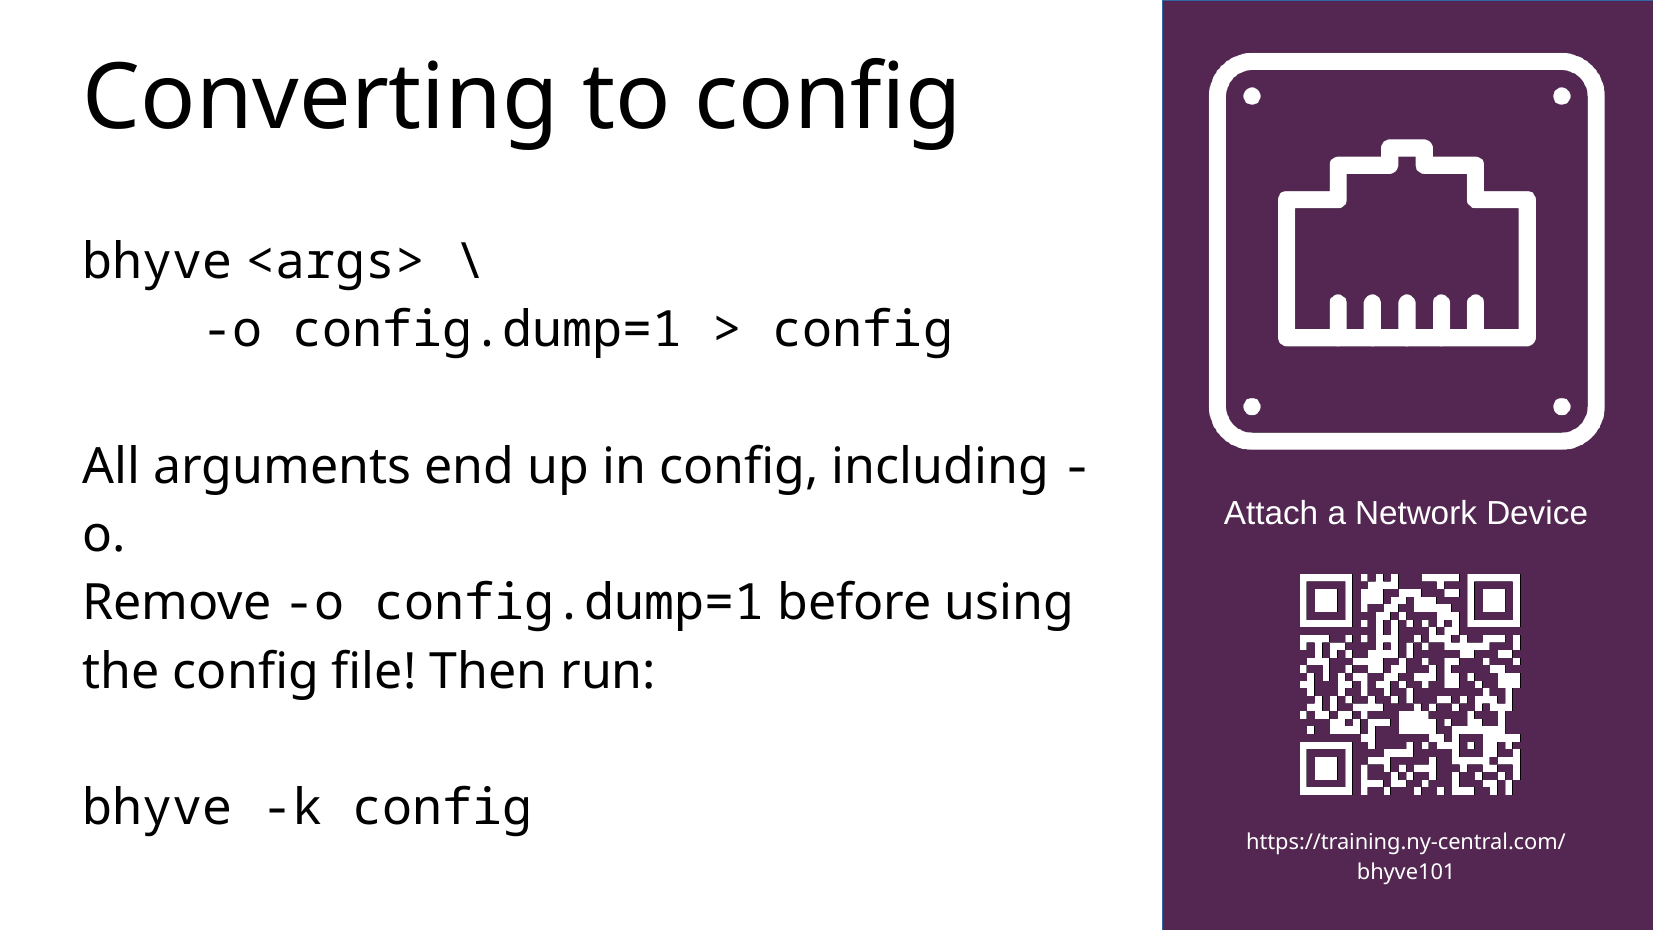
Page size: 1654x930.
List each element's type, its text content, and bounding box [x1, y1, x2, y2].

text_box [1162, 0, 1653, 930]
picture [1200, 44, 1613, 458]
text_box https://training.ny-central.com/bhyve101 [1200, 819, 1613, 930]
subtitle bhyve <args> \ -o config.dump=1 > config All arguments end up in config, including -o. Remove -o config.dump=1 before using the config file! Then run: bhyve -k config [82, 224, 1126, 825]
picture [1268, 638, 1550, 826]
title Converting to config [82, 37, 1571, 150]
text_box Attach a Network Device [1200, 487, 1613, 638]
